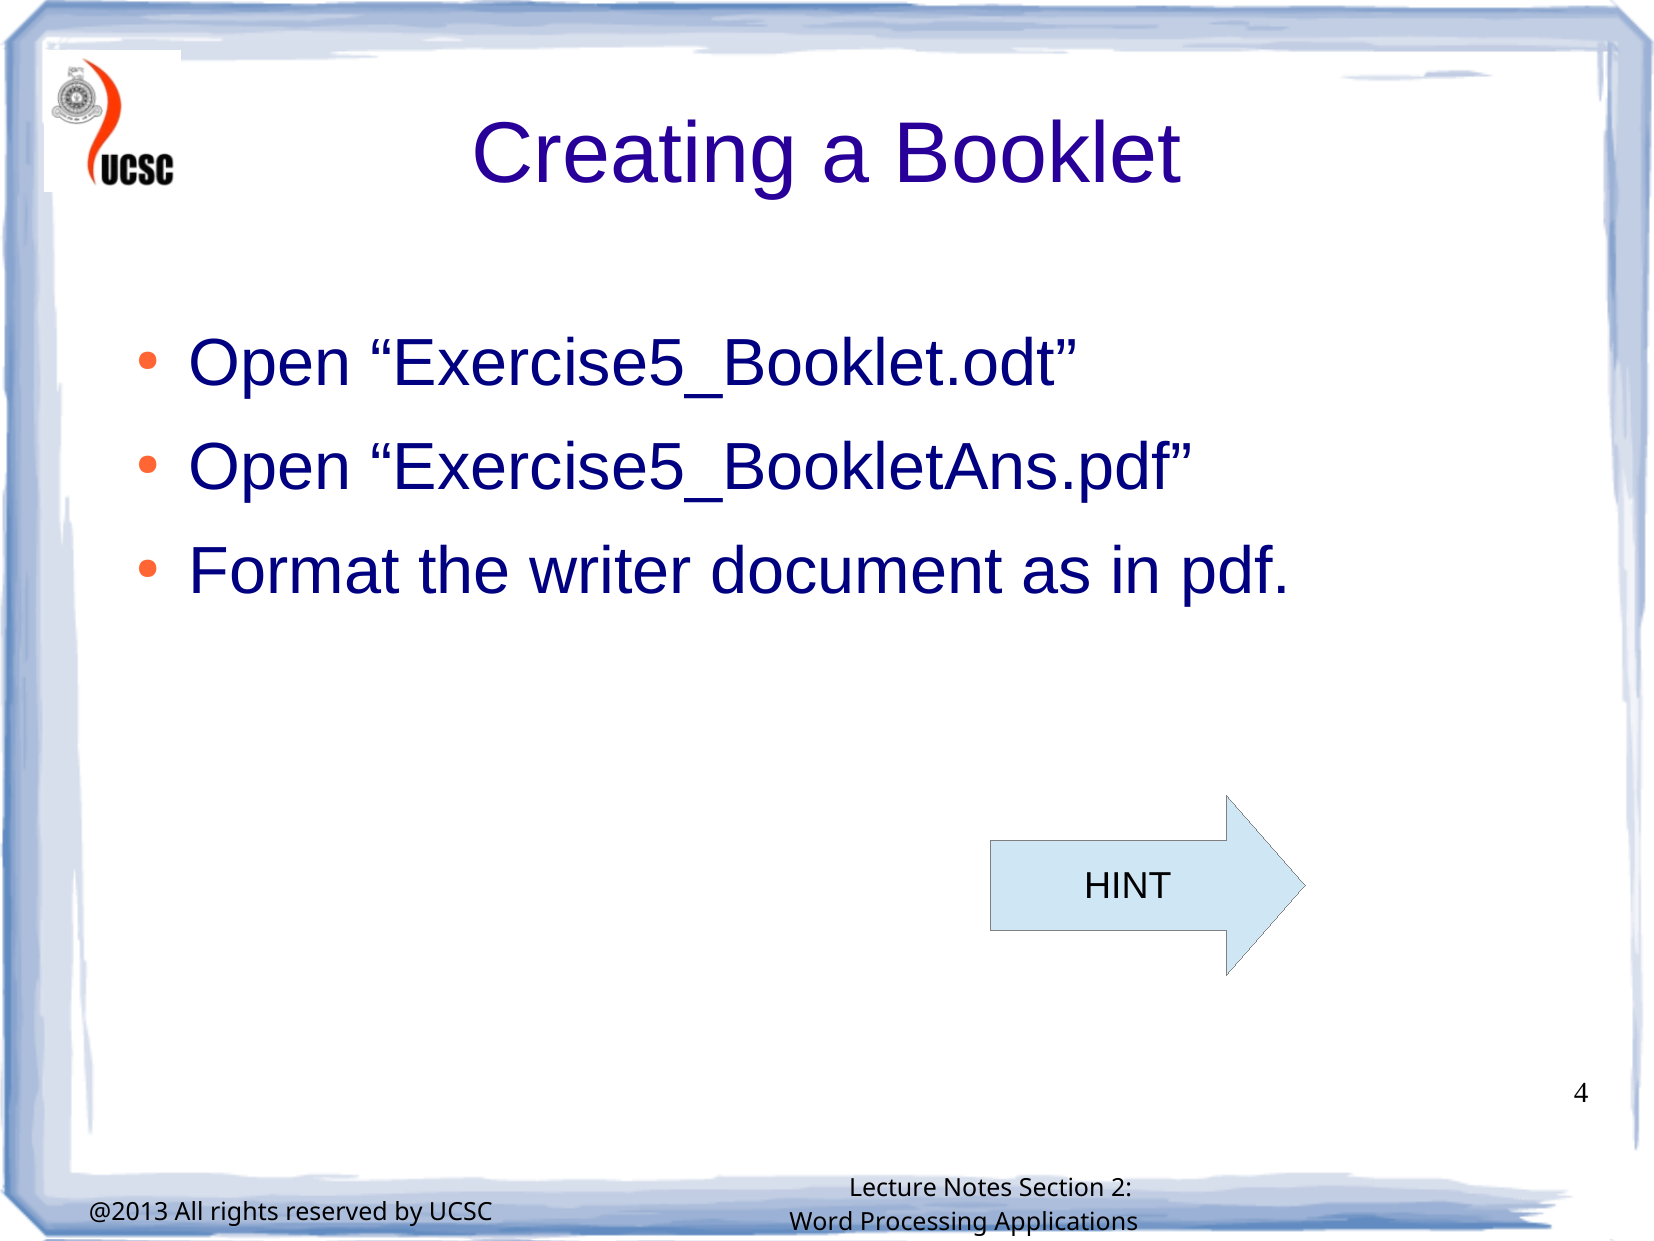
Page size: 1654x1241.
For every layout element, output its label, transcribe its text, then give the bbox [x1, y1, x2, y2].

picture [0, 0, 1654, 1241]
title Creating a Booklet [82, 49, 1571, 257]
text_box HINT [990, 795, 1306, 976]
list Open “Exercise5_Booklet.odt” Open “Exercise5_BookletAns.pdf” Format the writer document as in pdf. [118, 324, 1571, 1004]
